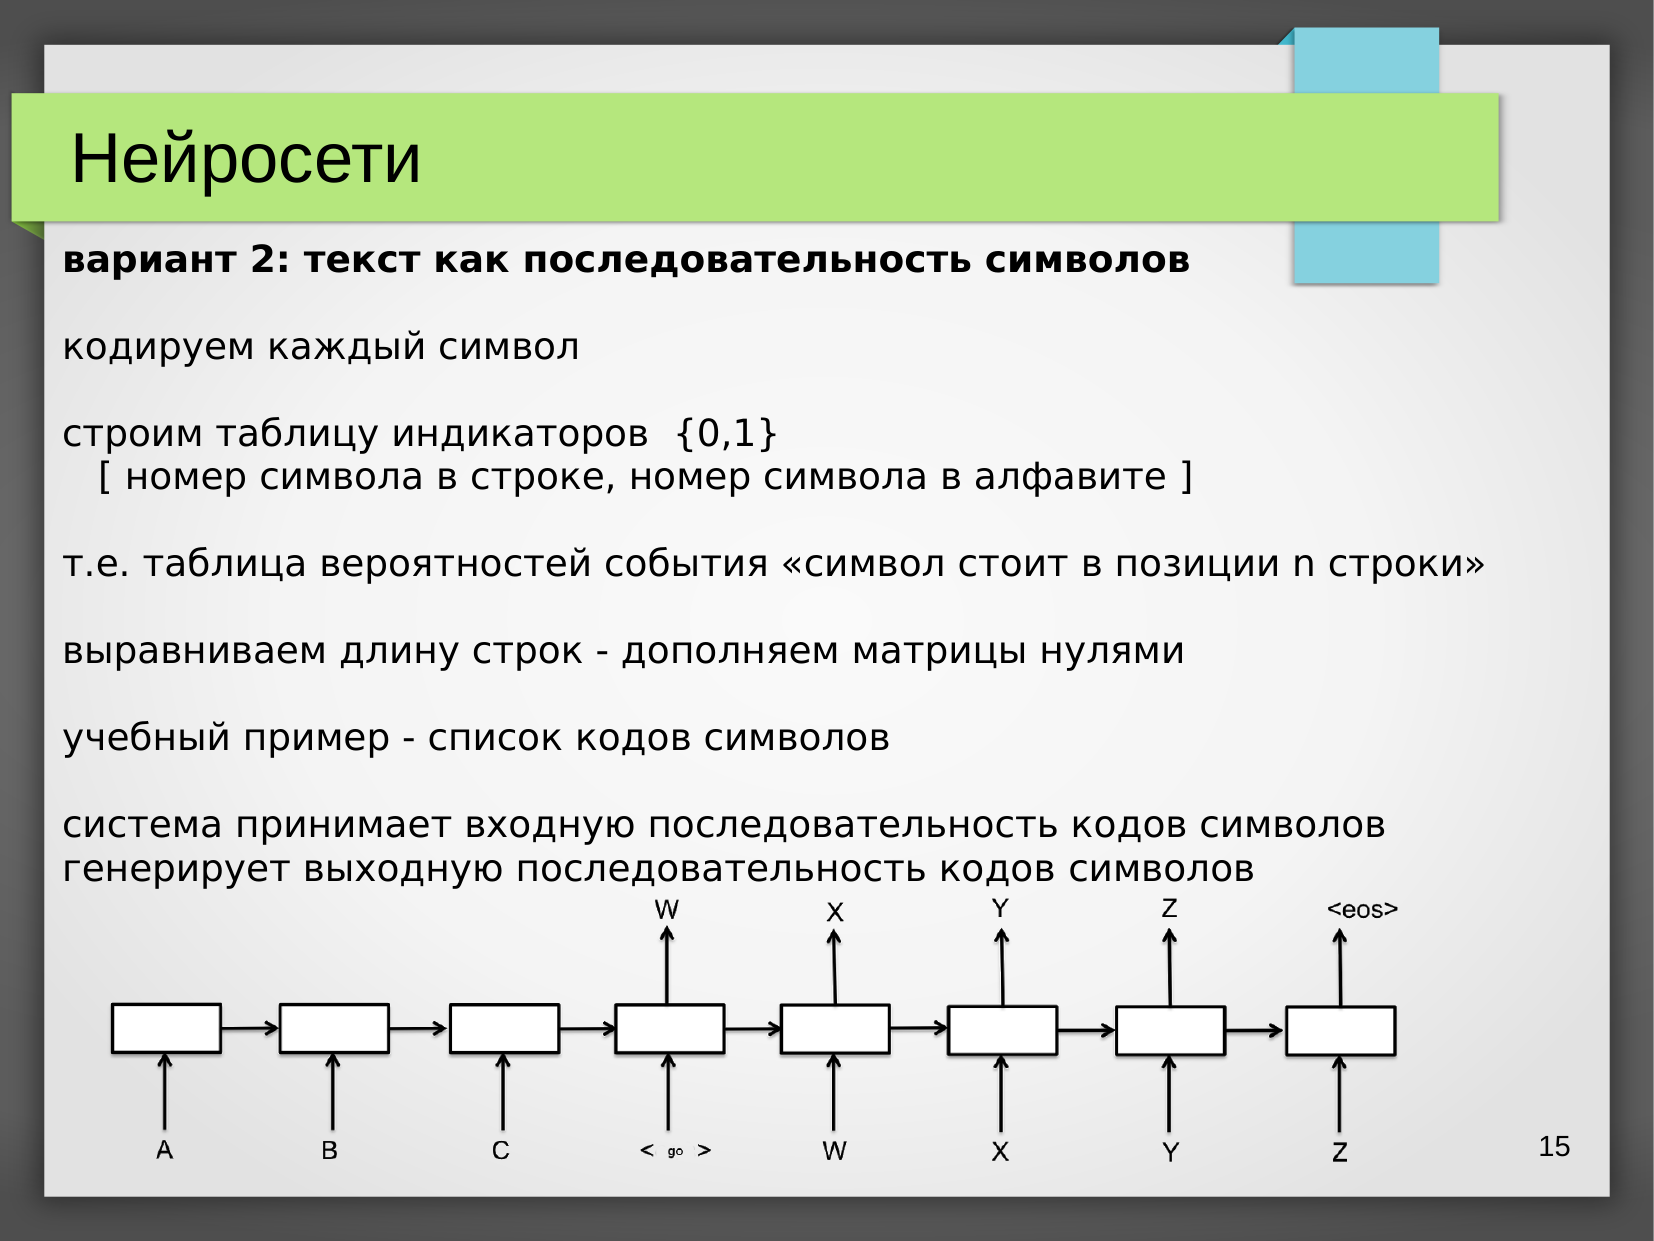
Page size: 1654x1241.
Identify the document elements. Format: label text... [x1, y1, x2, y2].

picture [0, 0, 1654, 1241]
text_box вариант 2: текст как последовательность символов кодируем каждый символ строим таблицу индикаторов {0,1} [ номер символа в строке, номер символа в алфавите ] т.е. таблица вероятностей события «символ стоит в позиции n строки» выравниваем длину строк - дополняем матрицы нулями учебный пример - список кодов символов система принимает входную последовательность кодов символов генерирует выходную последовательность кодов символов [47, 229, 1560, 985]
title Нейросети [70, 118, 1205, 199]
